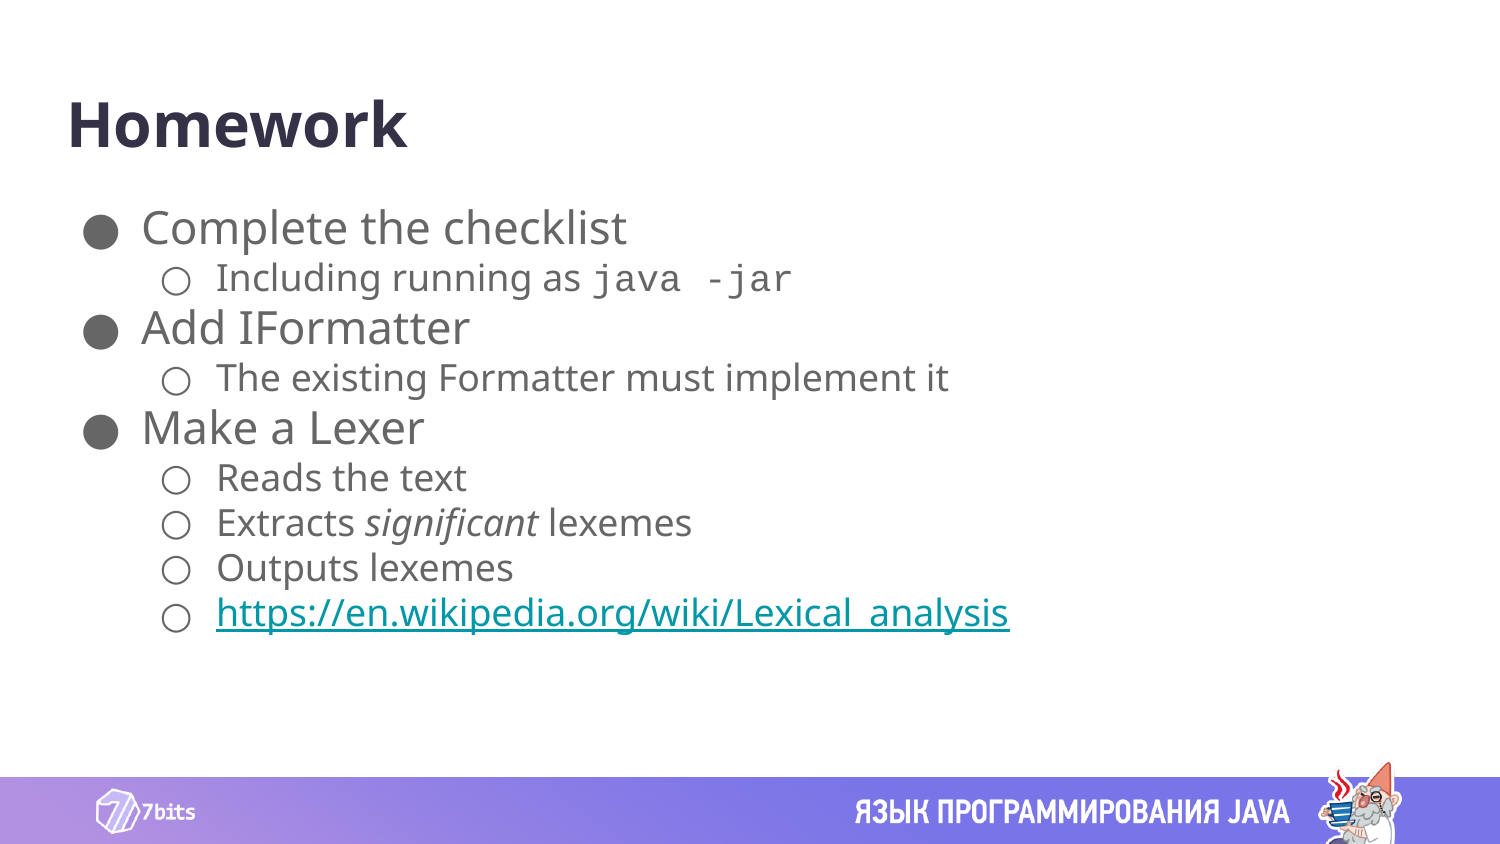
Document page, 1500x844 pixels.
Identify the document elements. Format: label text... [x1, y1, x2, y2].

list Complete the checklist Including running as java -jar Add IFormatter The existing Formatter must implement it Make a Lexer Reads the text Extracts significant lexemes Outputs lexemes https://en.wikipedia.org/wiki/Lexical_analysis [51, 184, 1449, 745]
title Homework [51, 69, 1449, 164]
picture [0, 717, 1500, 844]
